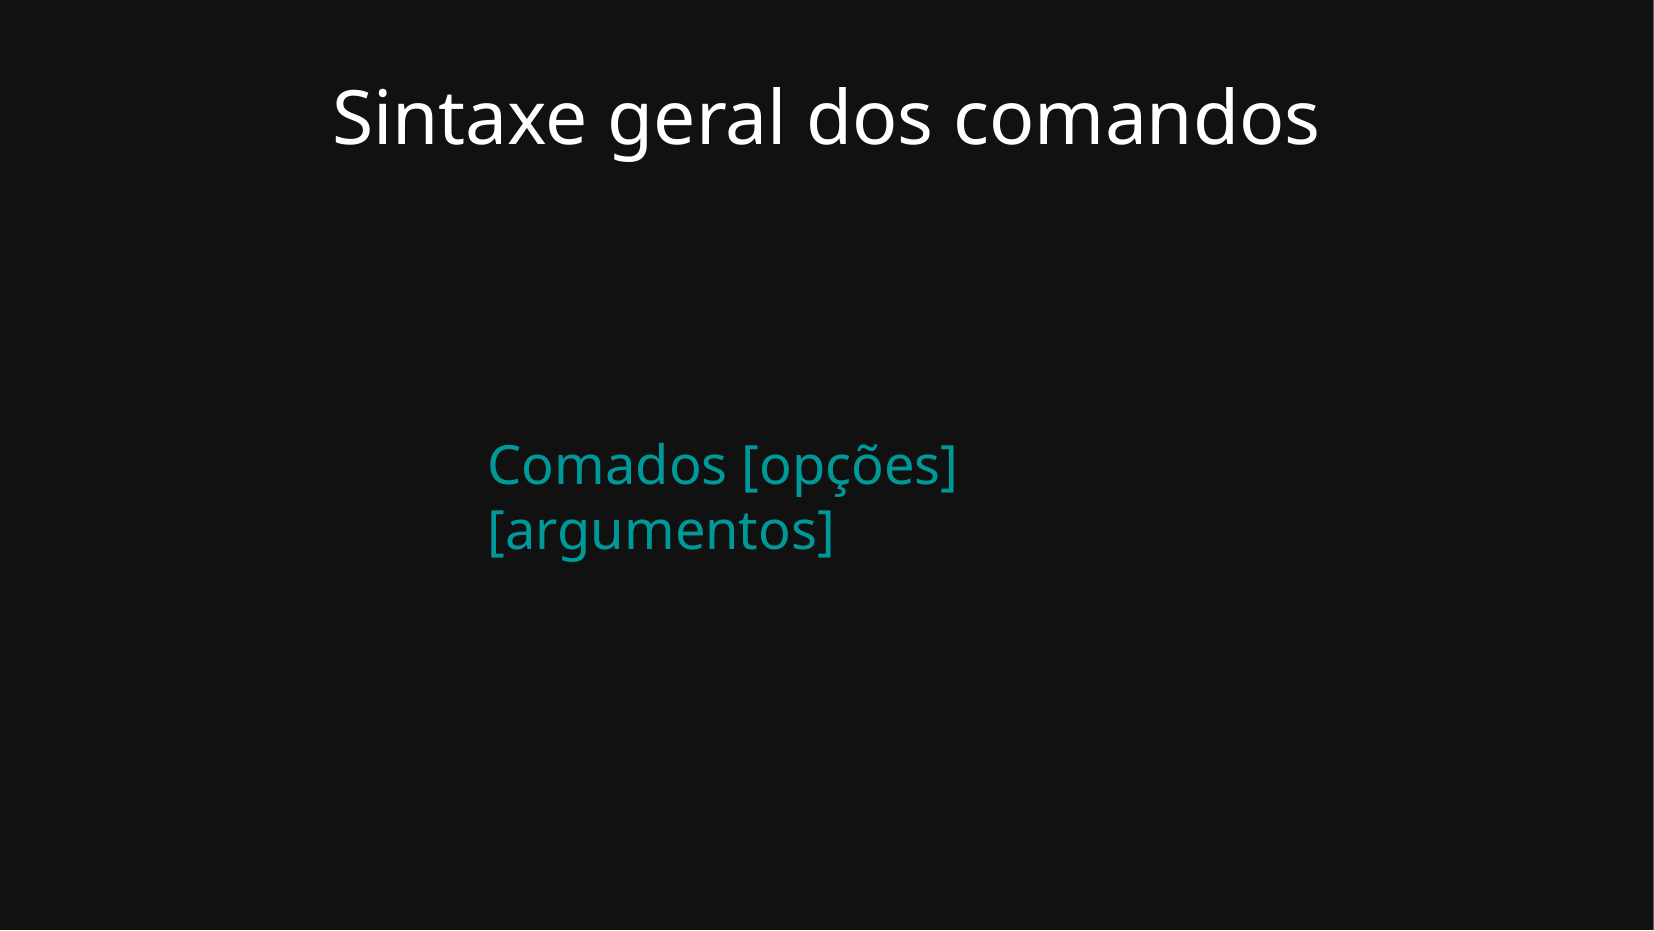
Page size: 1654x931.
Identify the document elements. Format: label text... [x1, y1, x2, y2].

text_box Sintaxe geral dos comandos [82, 36, 1571, 193]
text_box Comados [opções] [argumentos] [472, 422, 1305, 507]
